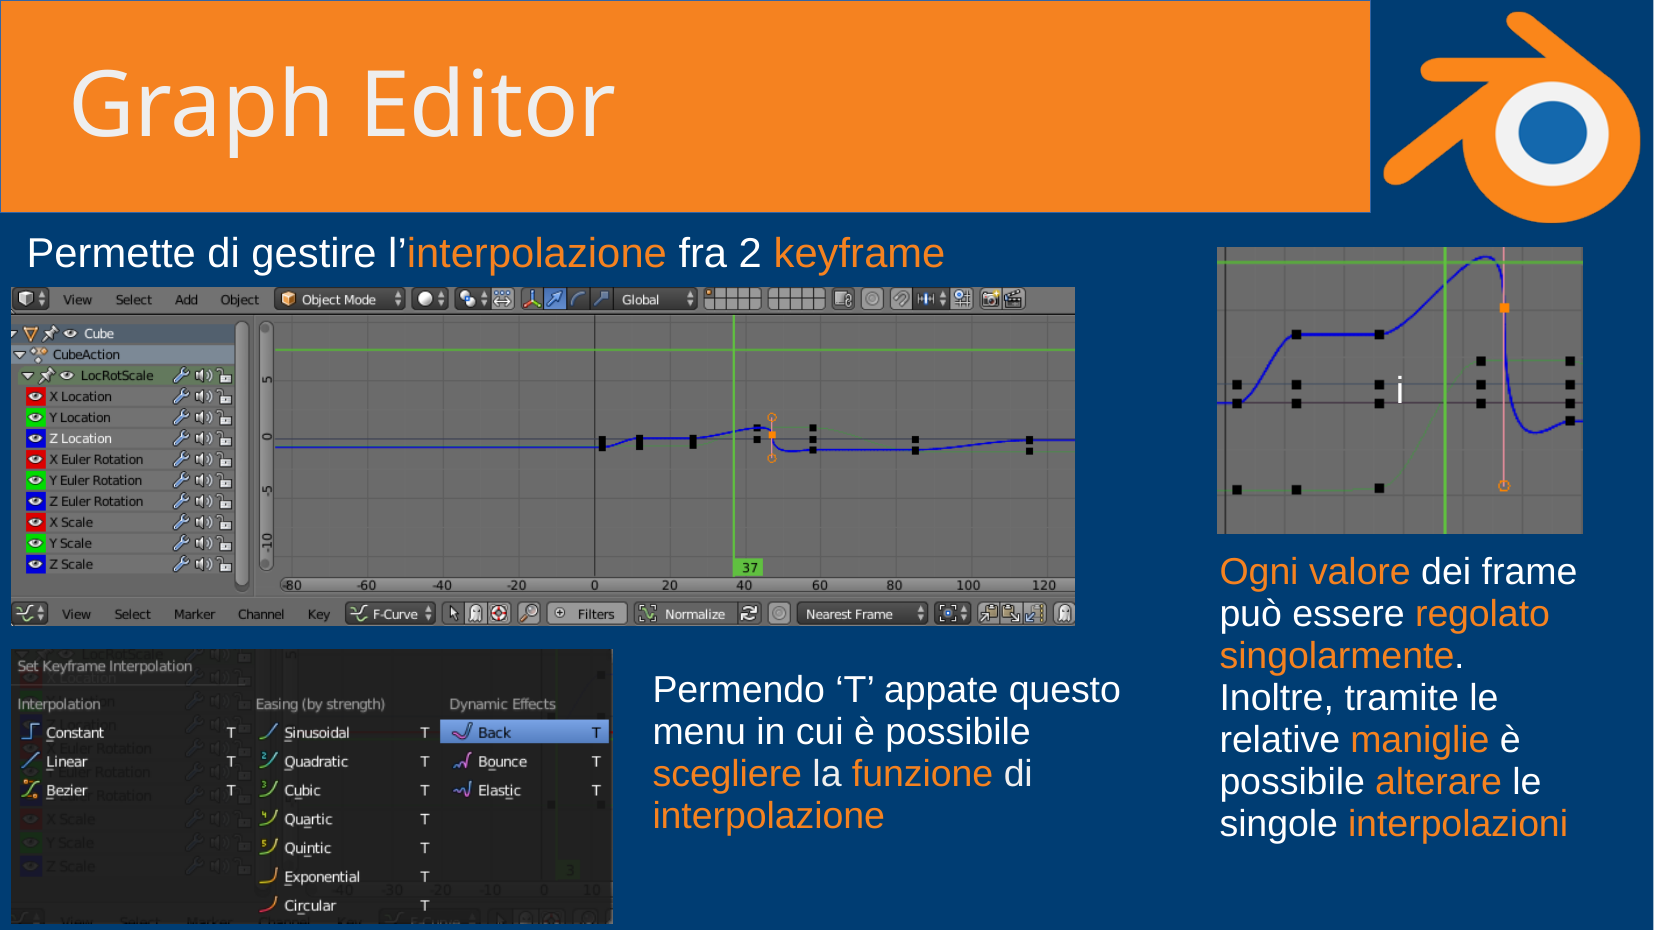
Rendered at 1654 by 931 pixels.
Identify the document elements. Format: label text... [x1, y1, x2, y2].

text_box [0, 0, 1370, 213]
picture [1217, 0, 1654, 534]
text_box Permendo ‘T’ appate questo menu in cui è possibile scegliere la funzione di interpolazione [637, 661, 1182, 845]
picture [11, 649, 613, 924]
text_box Permette di gestire l’interpolazione fra 2 keyframe [11, 222, 1477, 284]
picture [11, 287, 1075, 626]
title Graph Editor [0, 23, 1087, 179]
text_box Ogni valore dei frame può essere regolato singolarmente. Inoltre, tramite le relative maniglie è possibile alterare le singole interpolazioni [1204, 543, 1630, 853]
